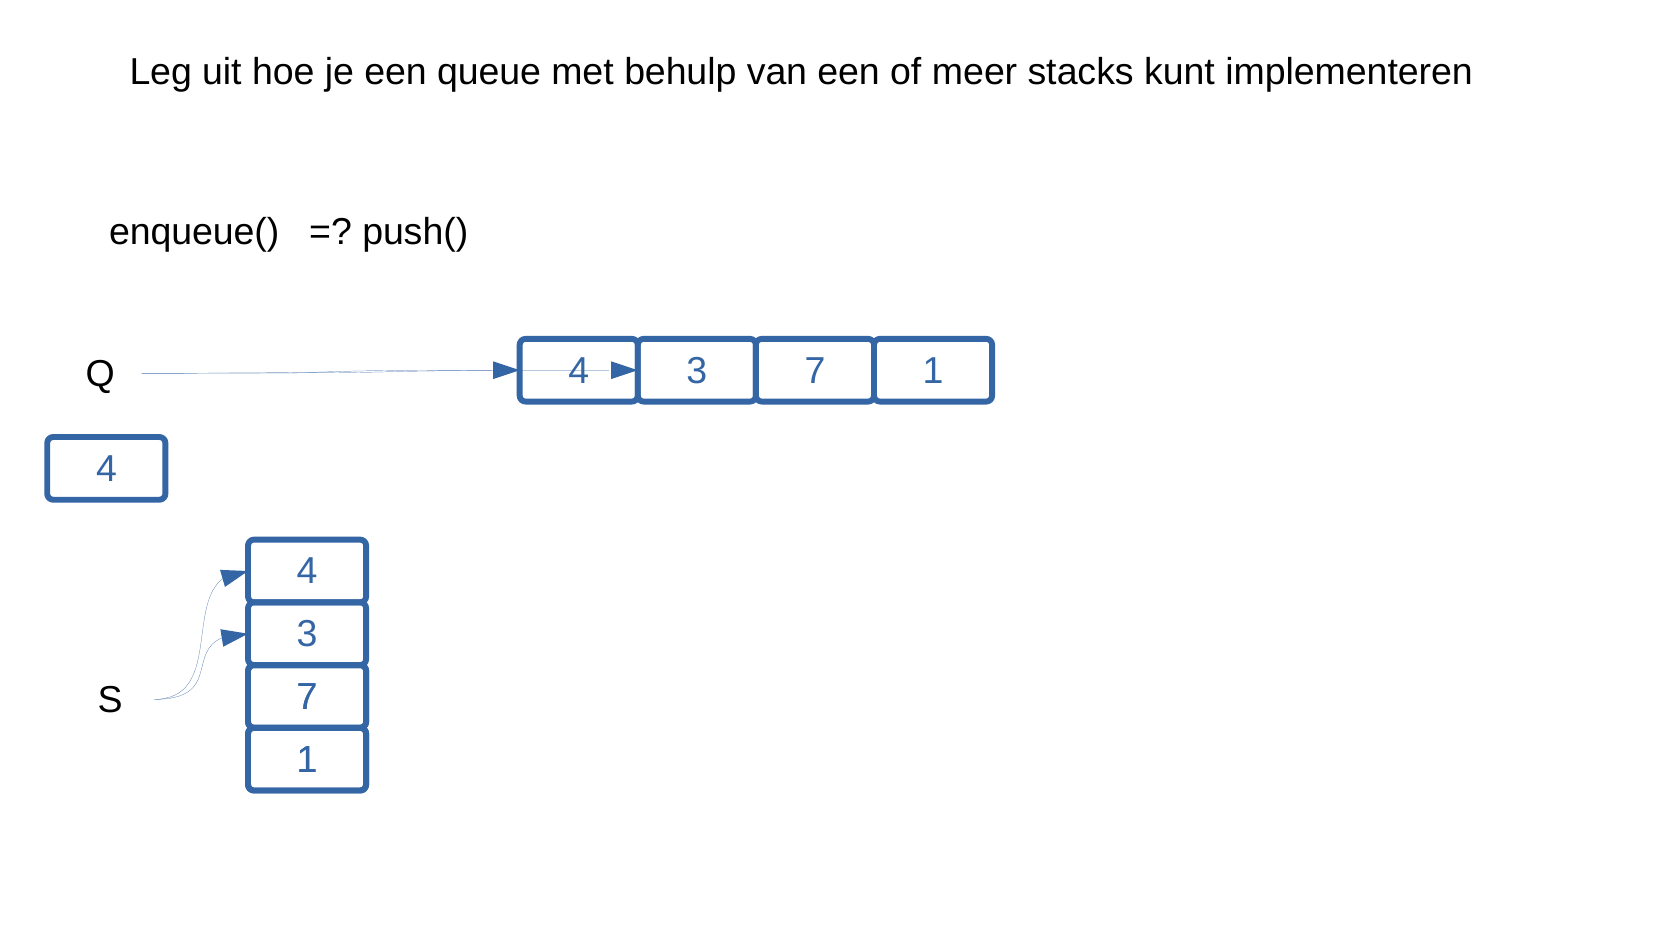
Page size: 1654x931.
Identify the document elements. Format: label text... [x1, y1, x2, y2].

text_box 7 [755, 338, 875, 402]
text_box =? push() [294, 203, 484, 260]
text_box 4 [47, 437, 166, 500]
text_box 1 [875, 338, 993, 402]
text_box Q [70, 344, 142, 402]
text_box 4 [519, 338, 638, 402]
text_box enqueue() [94, 203, 294, 260]
text_box S [82, 670, 154, 728]
text_box 3 [639, 338, 755, 402]
text_box Leg uit hoe je een queue met behulp van een of meer stacks kunt implementeren [114, 42, 1512, 184]
text_box 1 [248, 729, 367, 791]
text_box 4 [248, 539, 367, 603]
text_box 7 [248, 665, 367, 728]
text_box 3 [248, 604, 367, 664]
